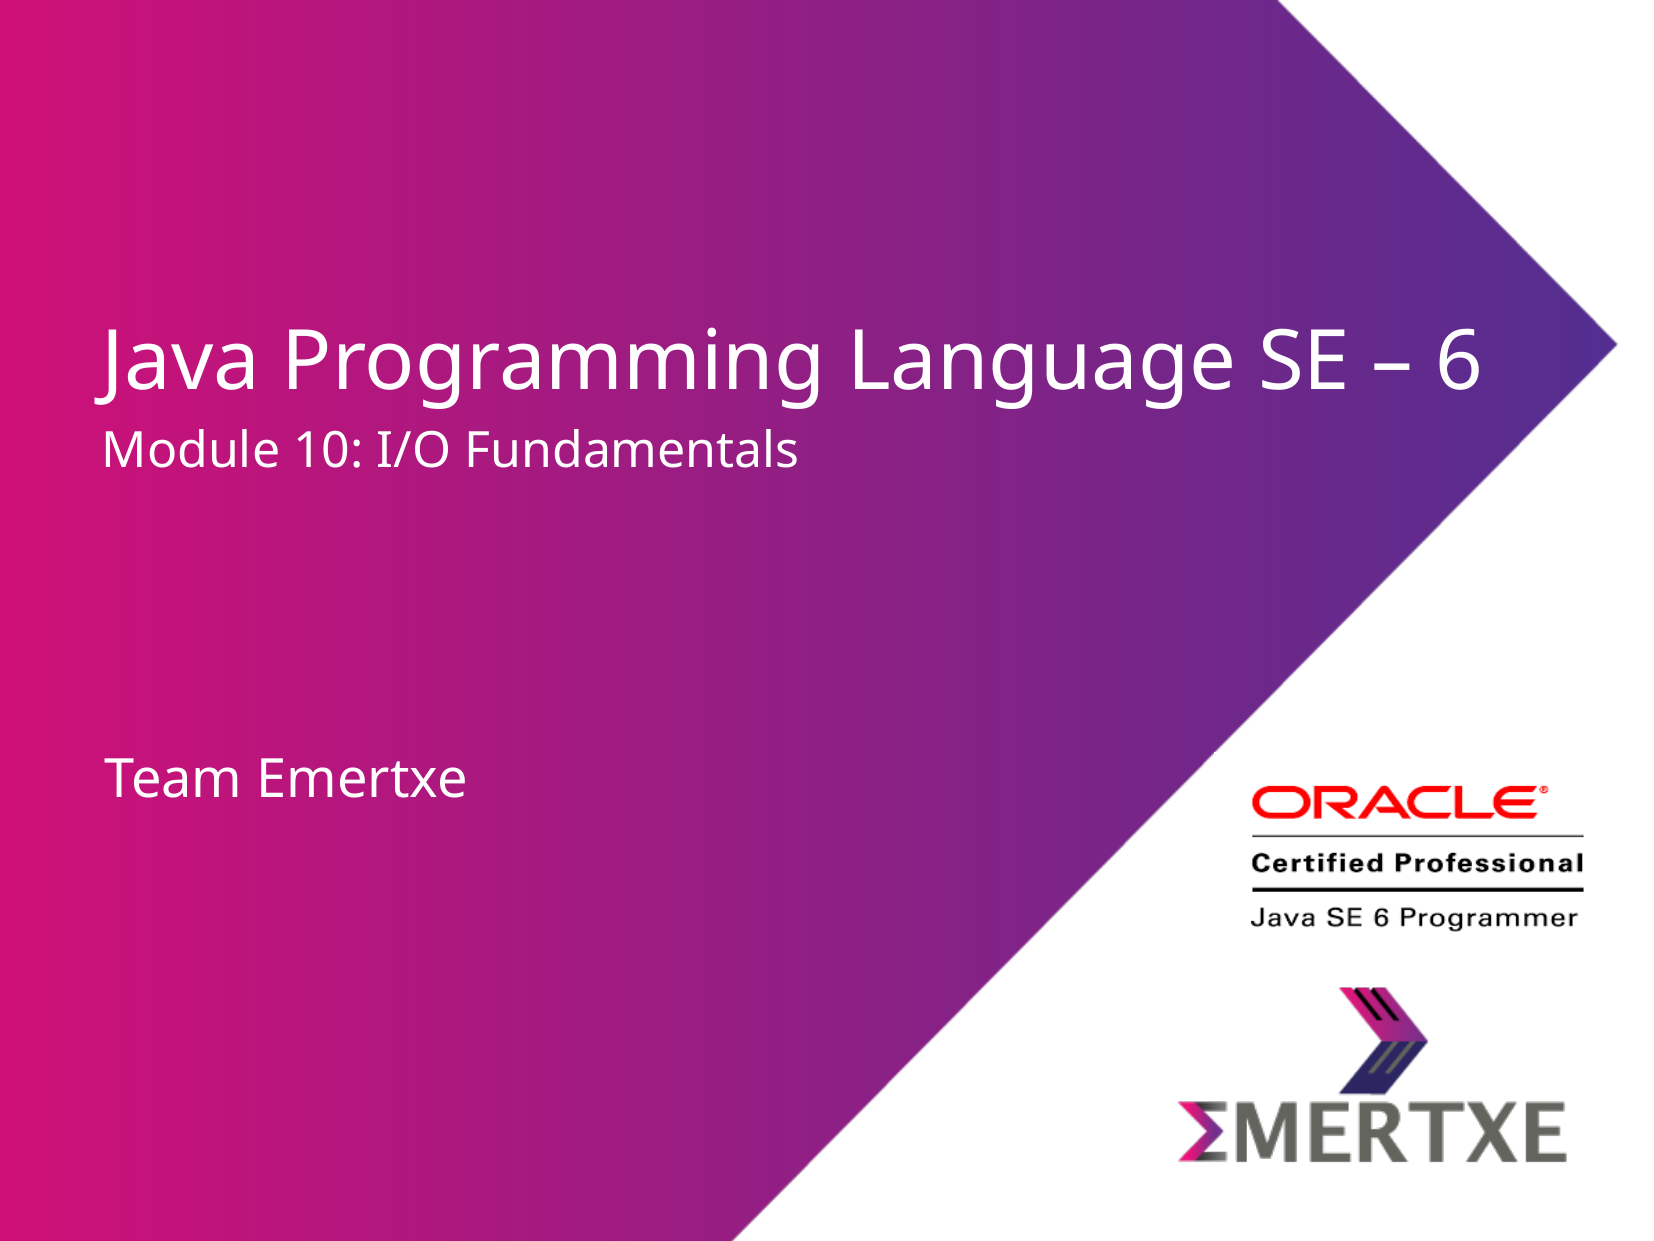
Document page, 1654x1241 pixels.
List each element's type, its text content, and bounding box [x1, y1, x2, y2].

picture [0, 0, 1654, 1241]
title Java Programming Language SE – 6 Module 10: I/O Fundamentals [101, 264, 1591, 519]
